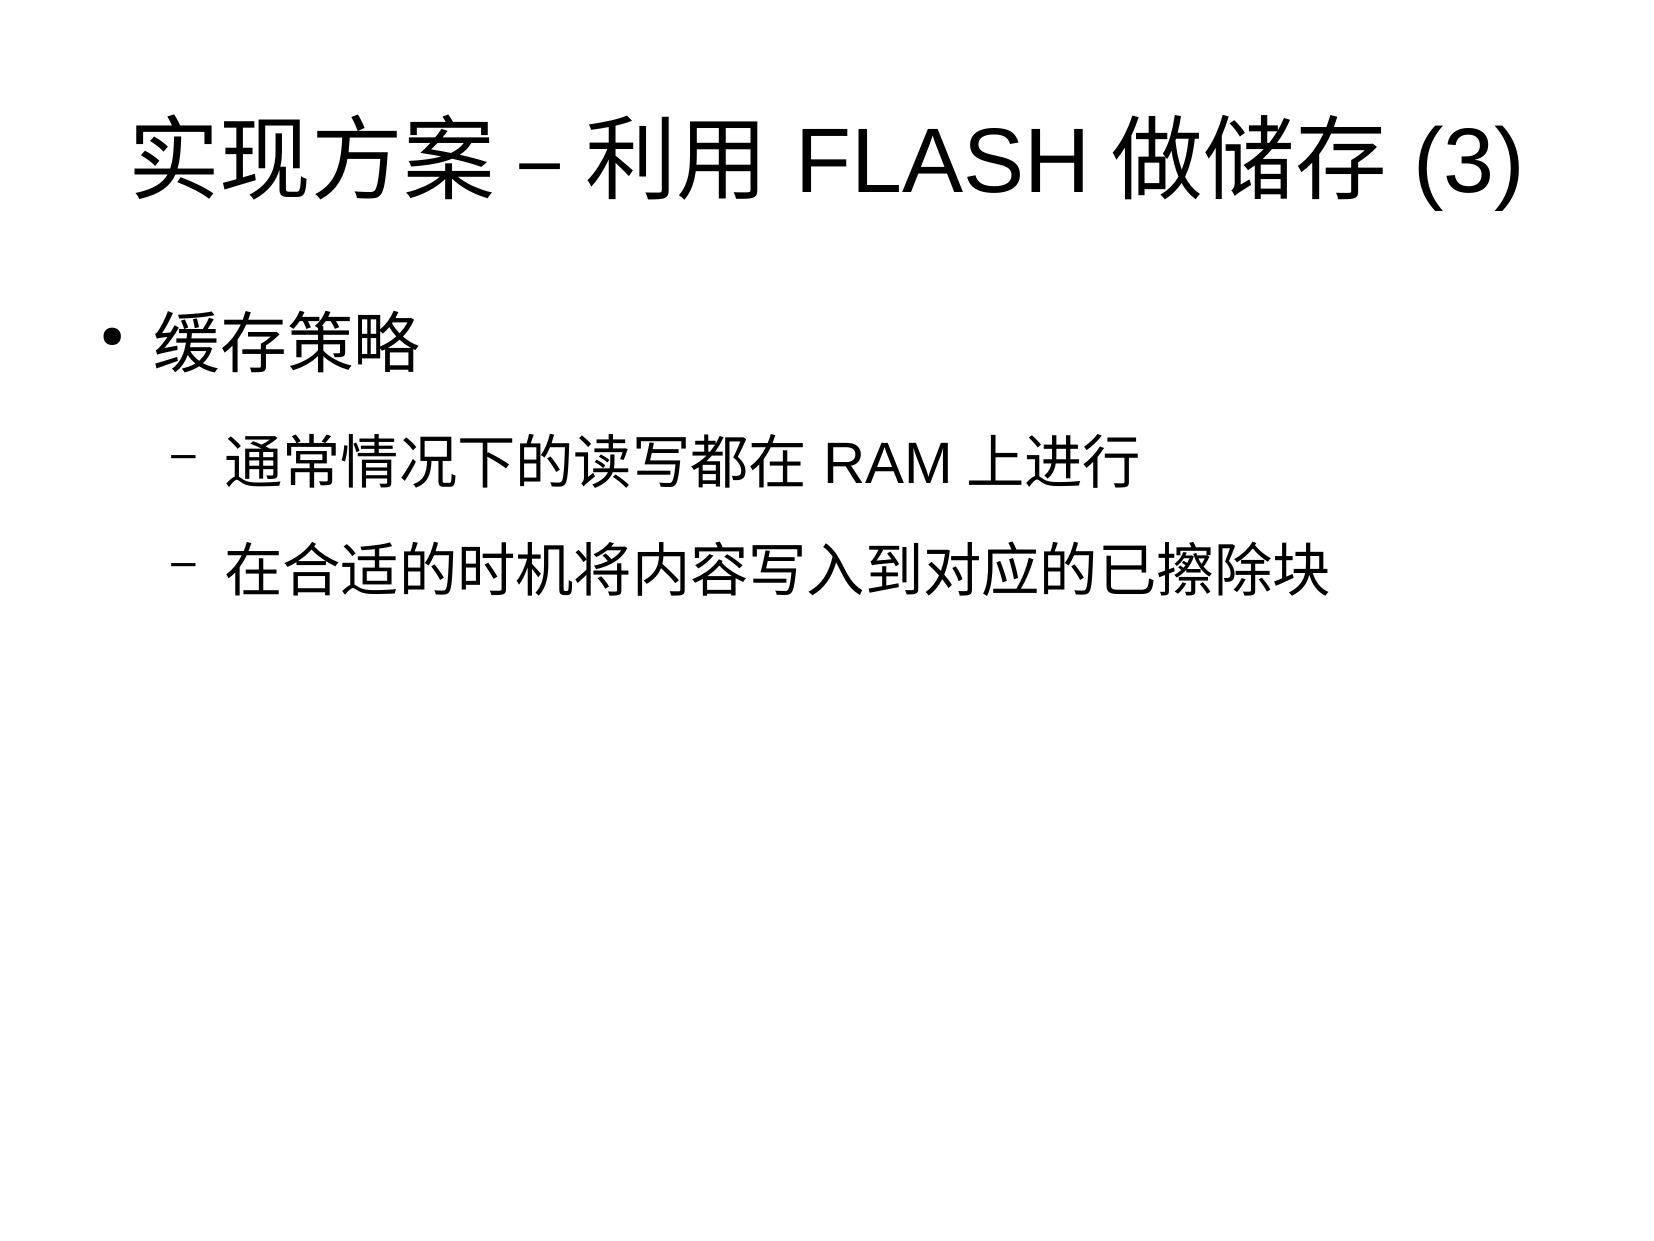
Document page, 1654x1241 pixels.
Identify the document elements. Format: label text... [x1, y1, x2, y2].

title 实现方案 – 利用FLASH做储存(3) [82, 49, 1571, 257]
list 缓存策略 通常情况下的读写都在RAM上进行 在合适的时机将内容写入到对应的已擦除块 [82, 290, 1571, 1010]
